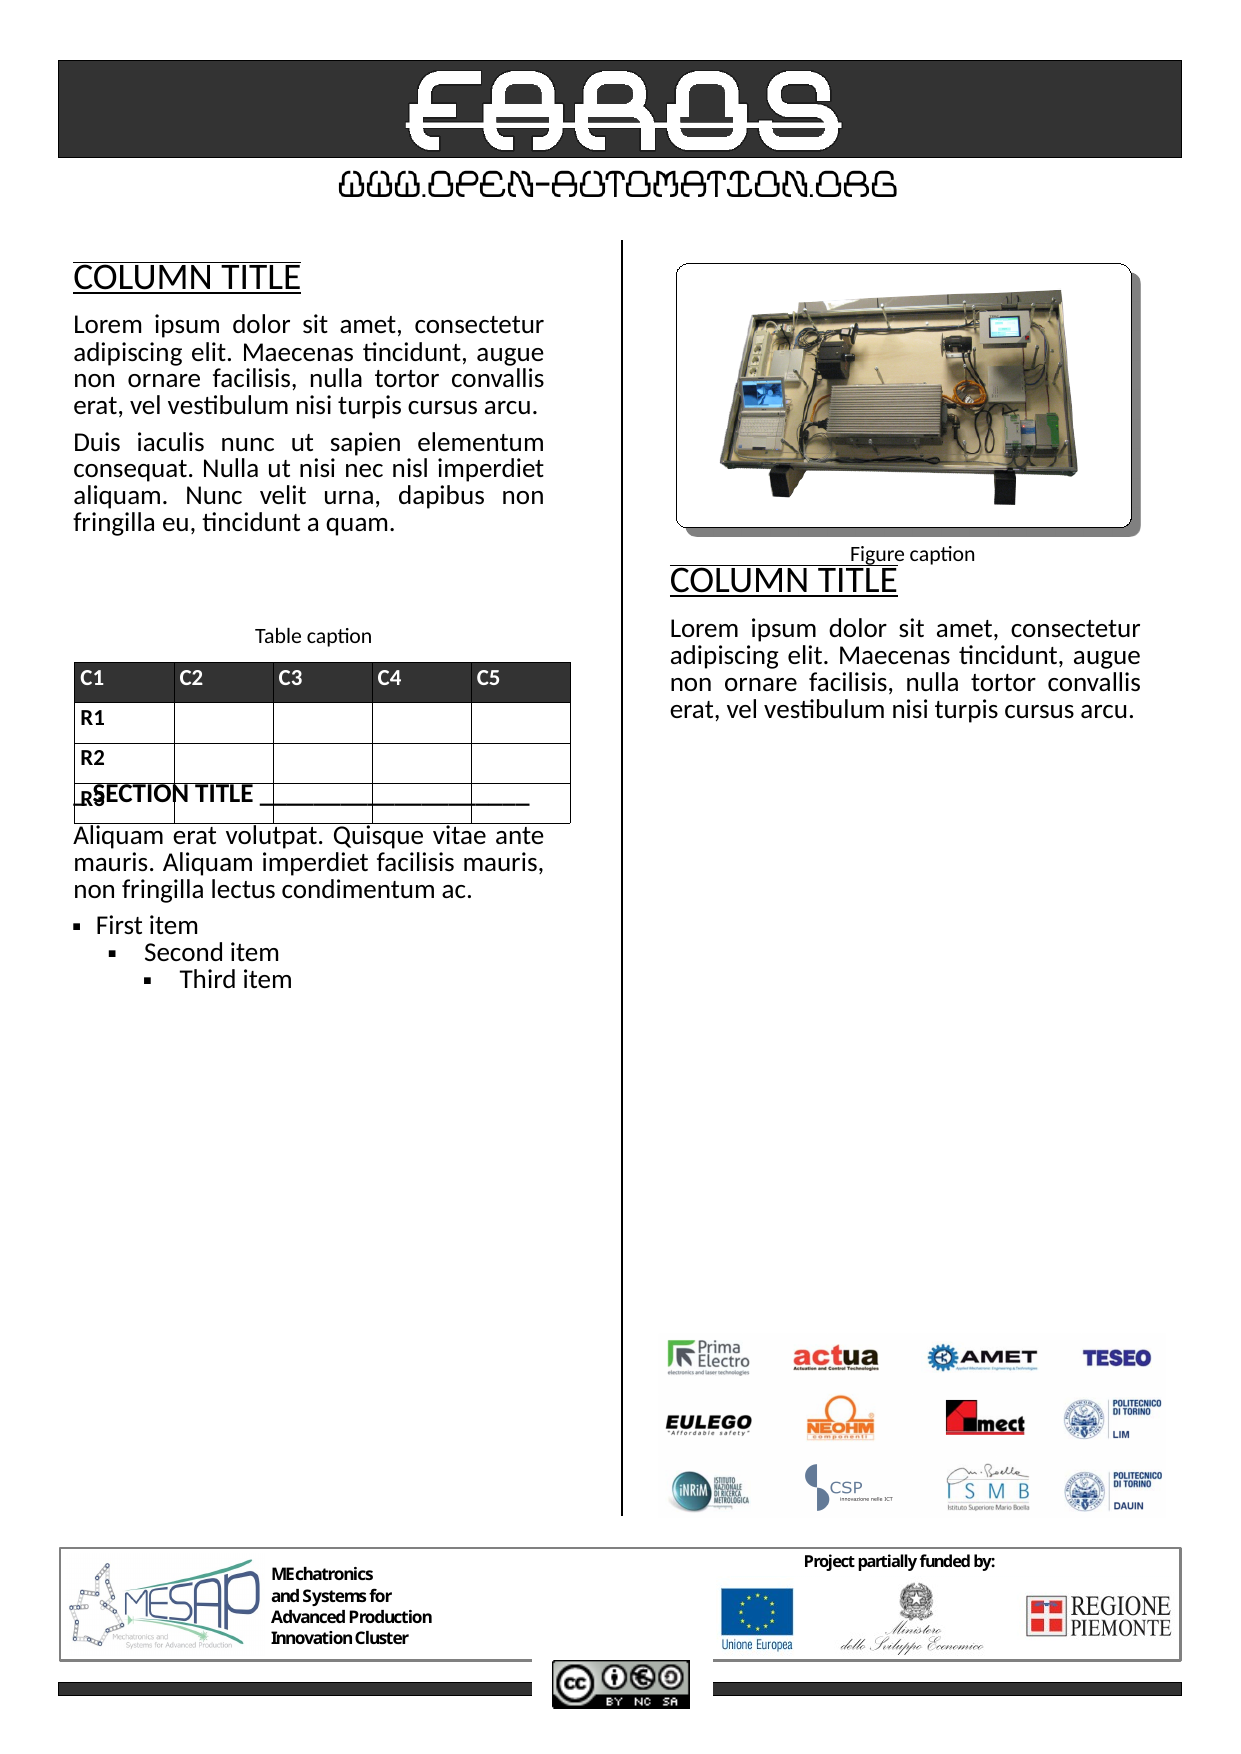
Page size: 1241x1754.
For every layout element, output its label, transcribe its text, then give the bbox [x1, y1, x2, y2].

table_header C4 [373, 663, 471, 702]
table_cell [175, 744, 273, 783]
table_cell [373, 744, 471, 783]
table_cell [472, 703, 570, 743]
table_cell R1 [75, 703, 174, 743]
table_header C3 [274, 663, 372, 702]
subtitle COLUMN TITLE Lorem ipsum dolor sit amet, consectetur adipiscing elit. Maecenas tincidunt, augue non ornare facilisis, nulla tortor convallis erat, vel vestibulum nisi turpis cursus arcu. Duis iaculis nunc ut sapien elementum consequat. Nulla ut nisi nec nisl imperdiet aliquam. Nunc velit urna, dapibus non fringilla eu, tincidunt a quam. _ SECTION TITLE ____________________ Aliquam erat volutpat. Quisque vitae ante mauris. Aliquam imperdiet facilisis mauris, non fringilla lectus condimentum ac. First item Second item Third item [58, 246, 584, 1522]
table_cell [472, 784, 570, 823]
table_cell [373, 784, 471, 823]
table_cell R2 [75, 744, 174, 783]
table_cell [274, 703, 372, 743]
table_cell [274, 744, 372, 783]
table_header Table caption [215, 621, 413, 663]
picture [58, 1546, 1182, 1662]
table_cell [373, 703, 471, 743]
table_header C5 [472, 663, 570, 702]
text_box [58, 60, 1182, 158]
table_cell [175, 703, 273, 743]
table_header Figure caption [814, 539, 1012, 582]
picture [396, 64, 847, 154]
table_header C2 [175, 663, 273, 702]
text_box COLUMN TITLE Lorem ipsum dolor sit amet, consectetur adipiscing elit. Maecenas tincidunt, augue non ornare facilisis, nulla tortor convallis erat, vel vestibulum nisi turpis cursus arcu. [654, 246, 1180, 1522]
table_cell R3 [75, 784, 174, 823]
picture [552, 1660, 690, 1709]
table_cell [175, 784, 273, 823]
picture [715, 277, 1091, 513]
text_box [58, 1649, 1182, 1709]
picture [658, 1333, 1166, 1518]
table_cell [274, 784, 372, 823]
table_header C1 [75, 663, 174, 702]
picture [338, 170, 897, 197]
table_cell [472, 744, 570, 783]
